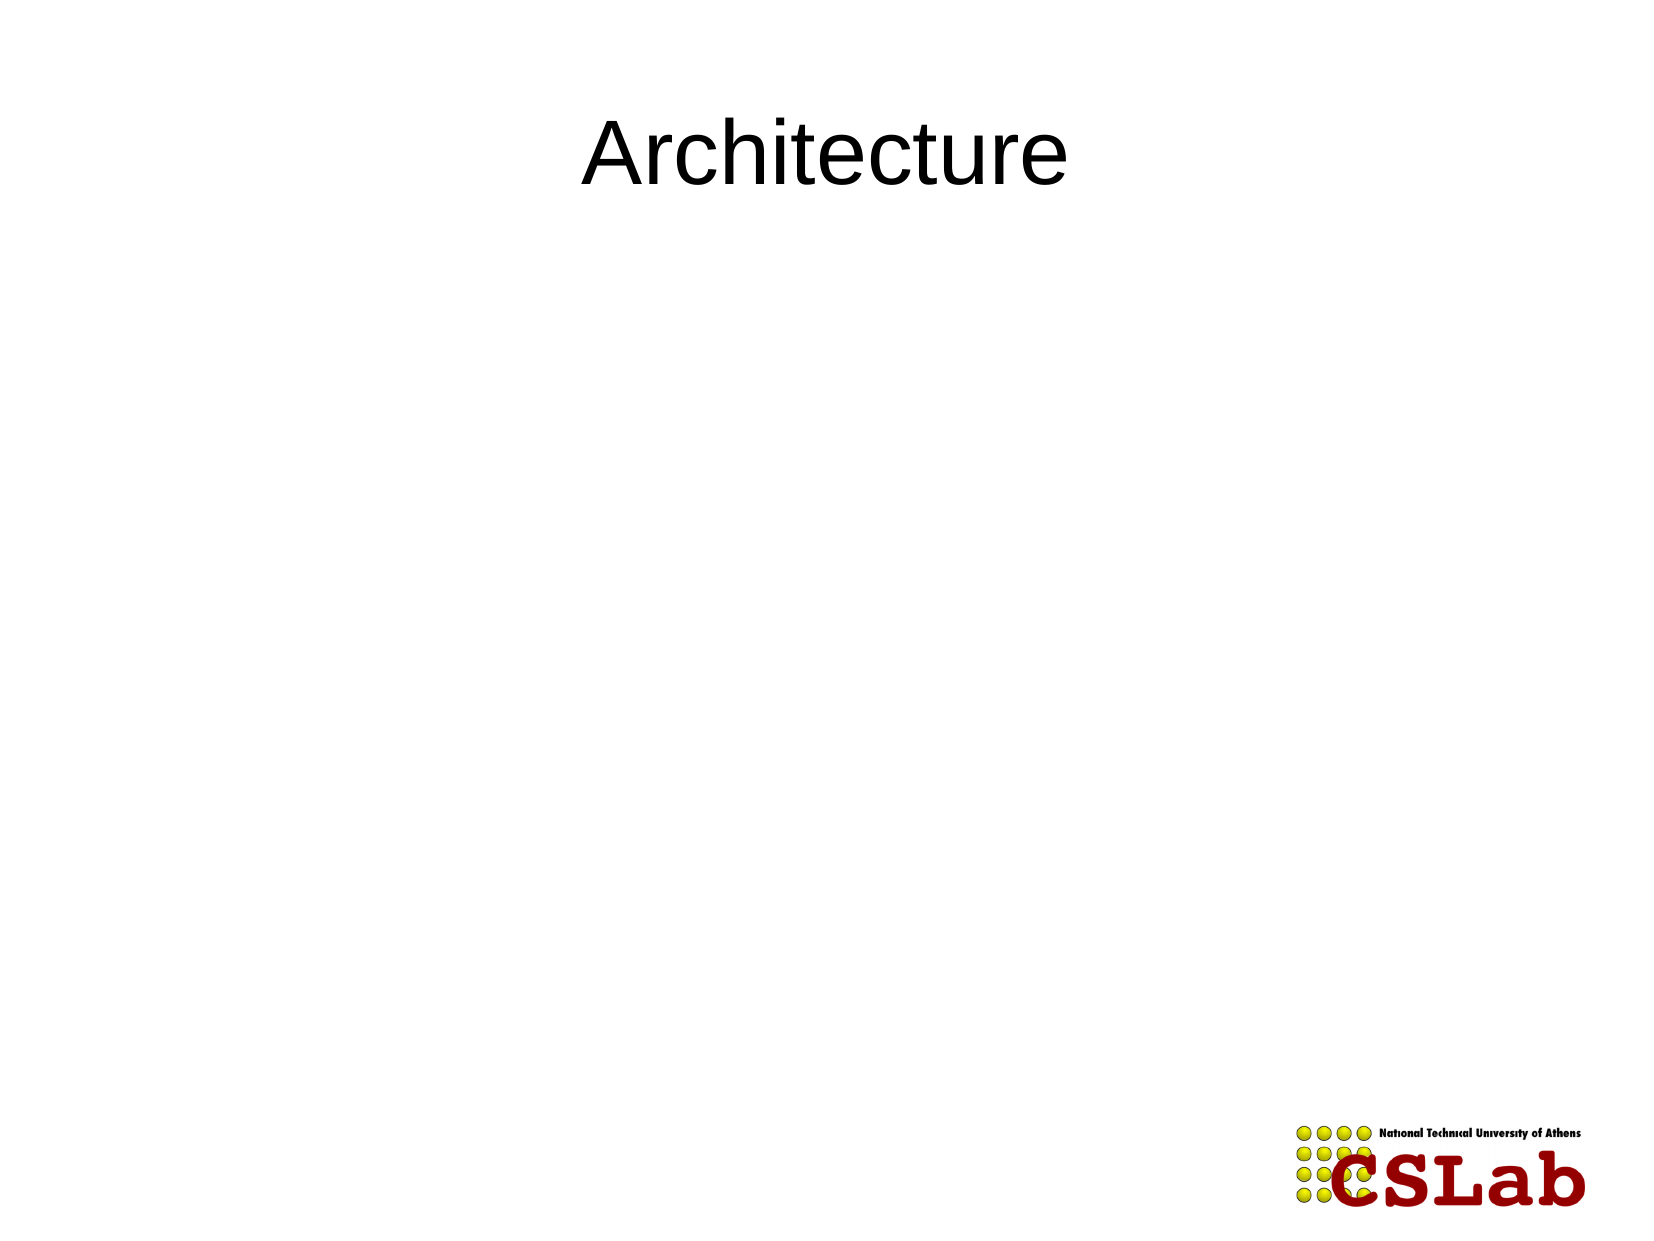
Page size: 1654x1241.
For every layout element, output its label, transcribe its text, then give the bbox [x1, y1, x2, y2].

title Architecture [82, 49, 1571, 257]
picture [1290, 1123, 1591, 1216]
